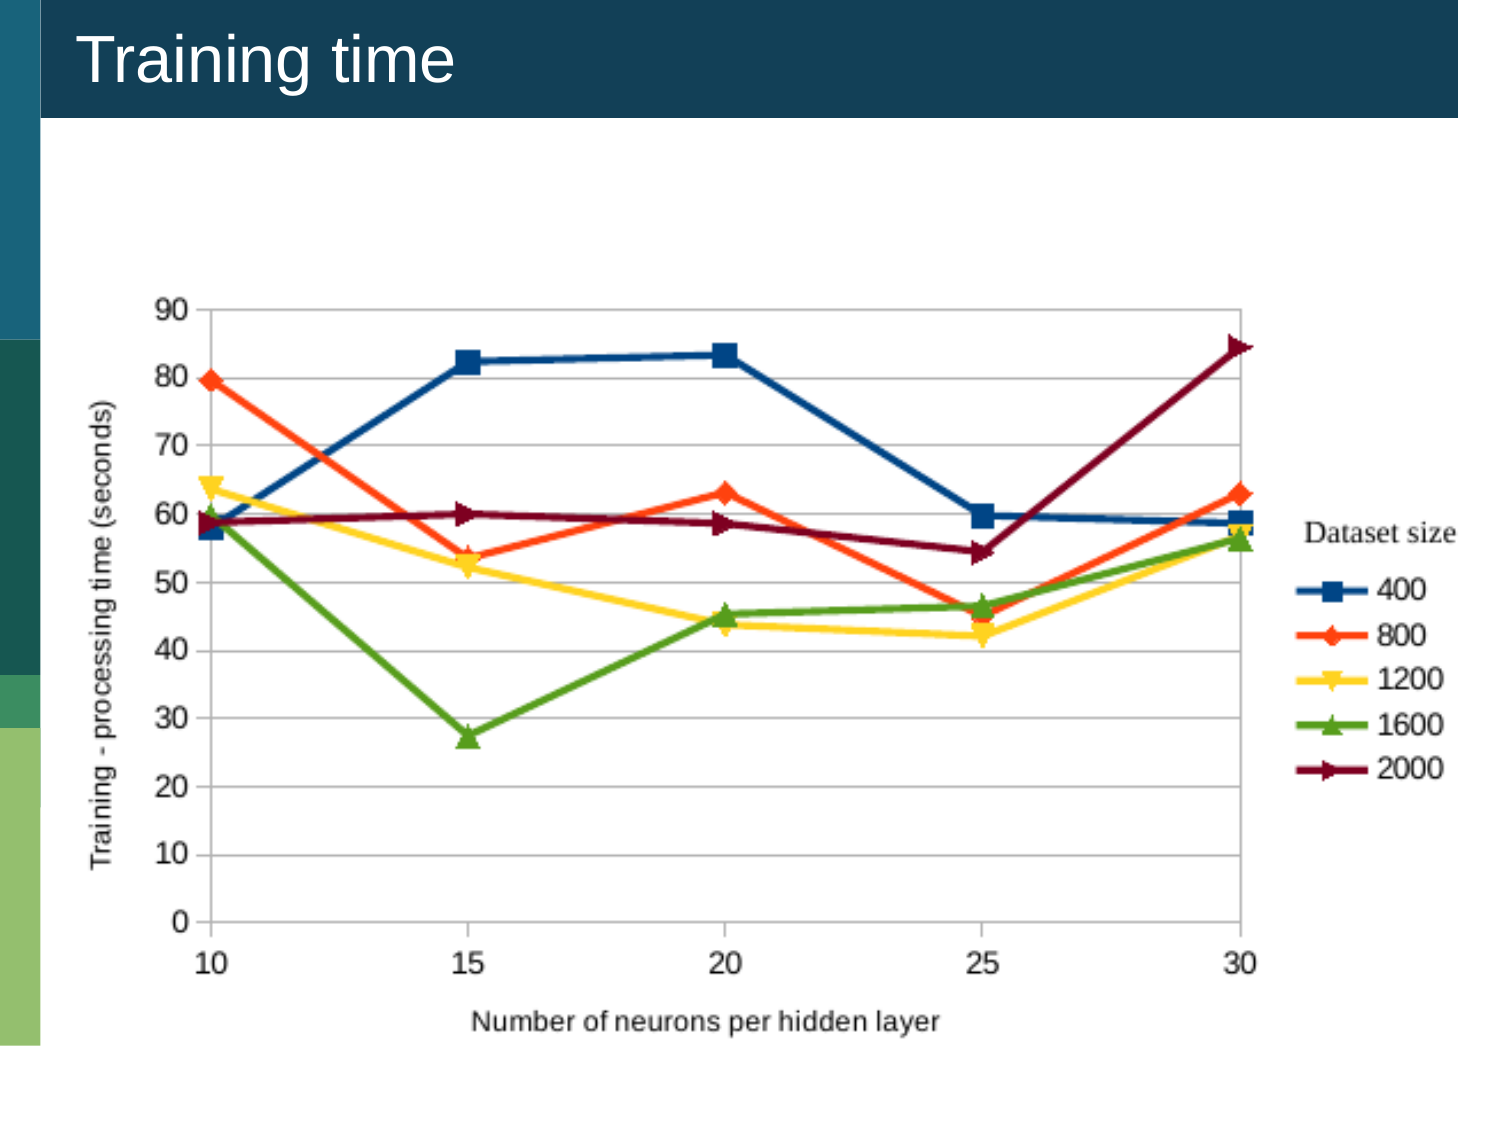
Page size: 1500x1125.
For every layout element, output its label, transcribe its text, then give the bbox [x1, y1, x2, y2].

picture [73, 284, 1465, 1051]
title Training time [75, 0, 1458, 118]
